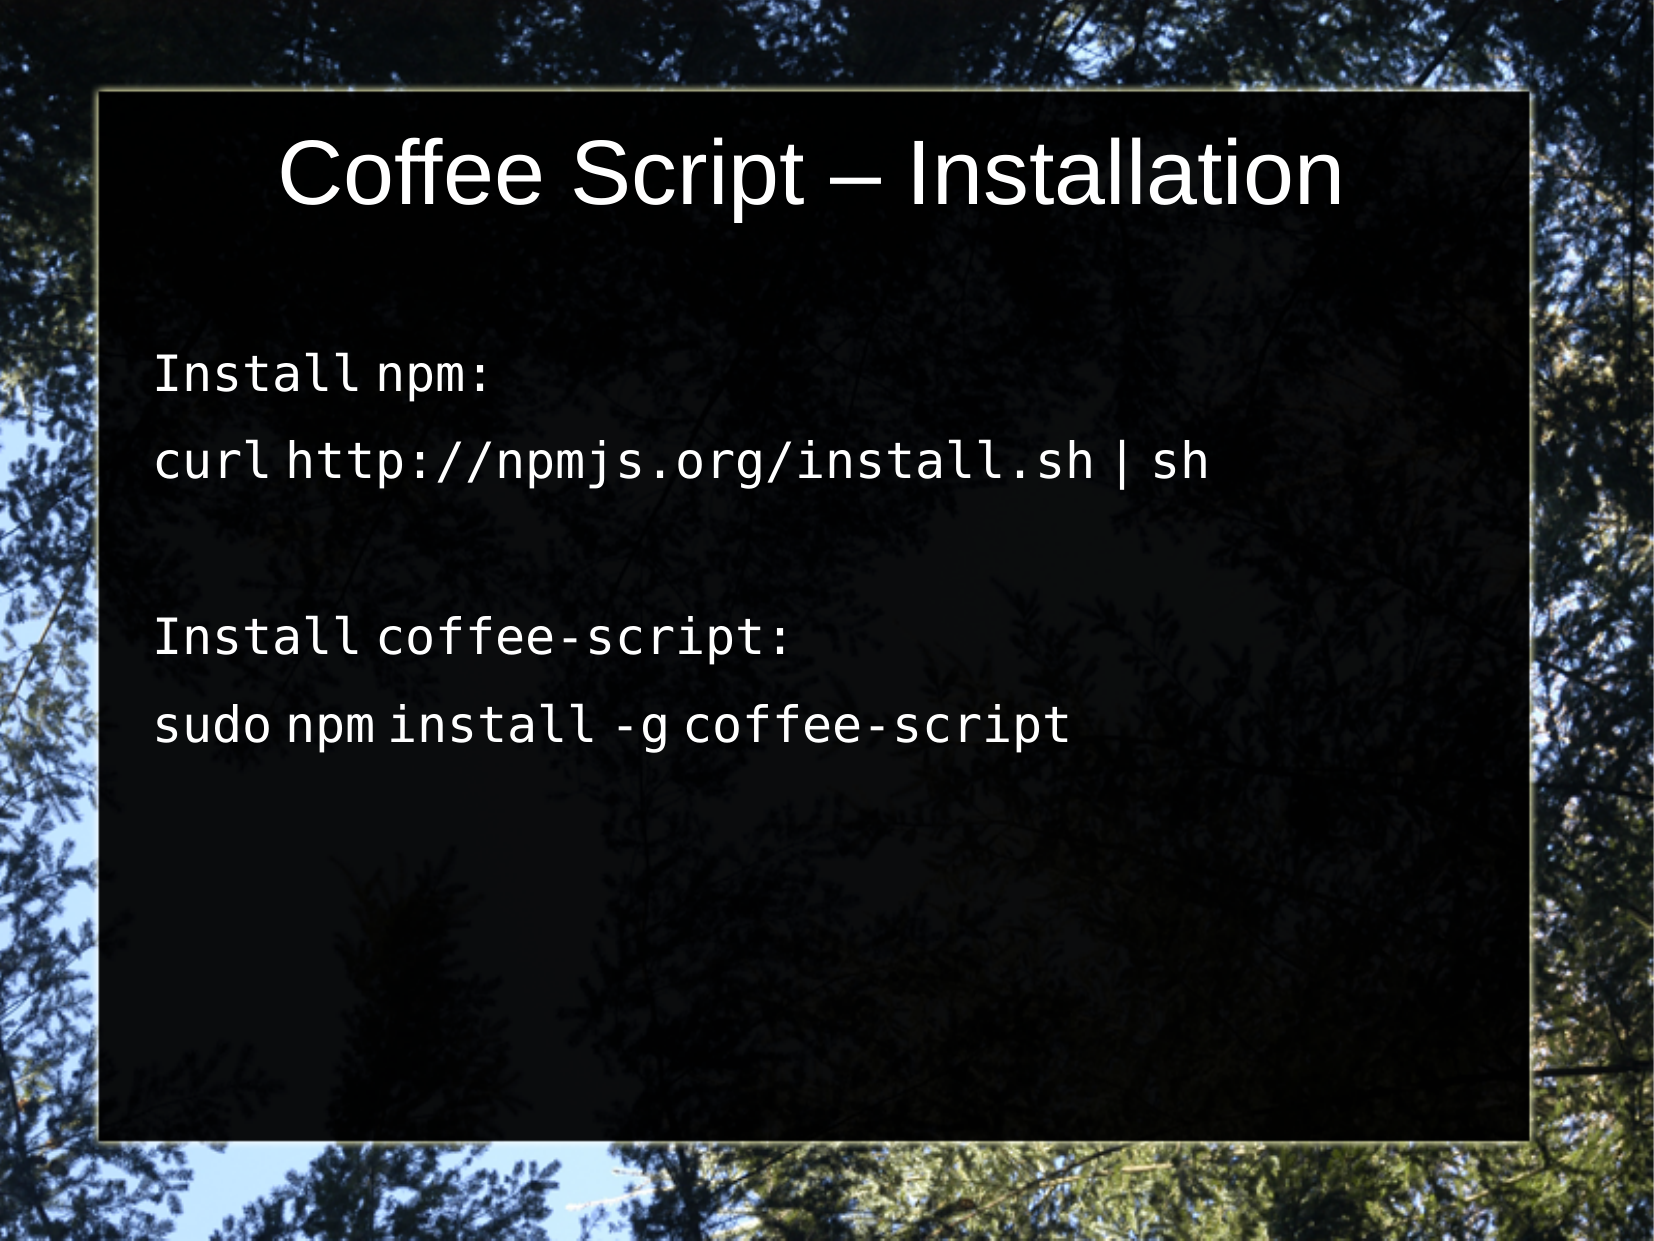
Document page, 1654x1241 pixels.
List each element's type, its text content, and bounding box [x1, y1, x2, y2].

list Install npm: curl http://npmjs.org/install.sh | sh Install coffee-script: sudo npm install -g coffee-script [152, 344, 1534, 1127]
picture [0, 0, 1654, 1241]
title Coffee Script – Installation [88, 88, 1536, 257]
